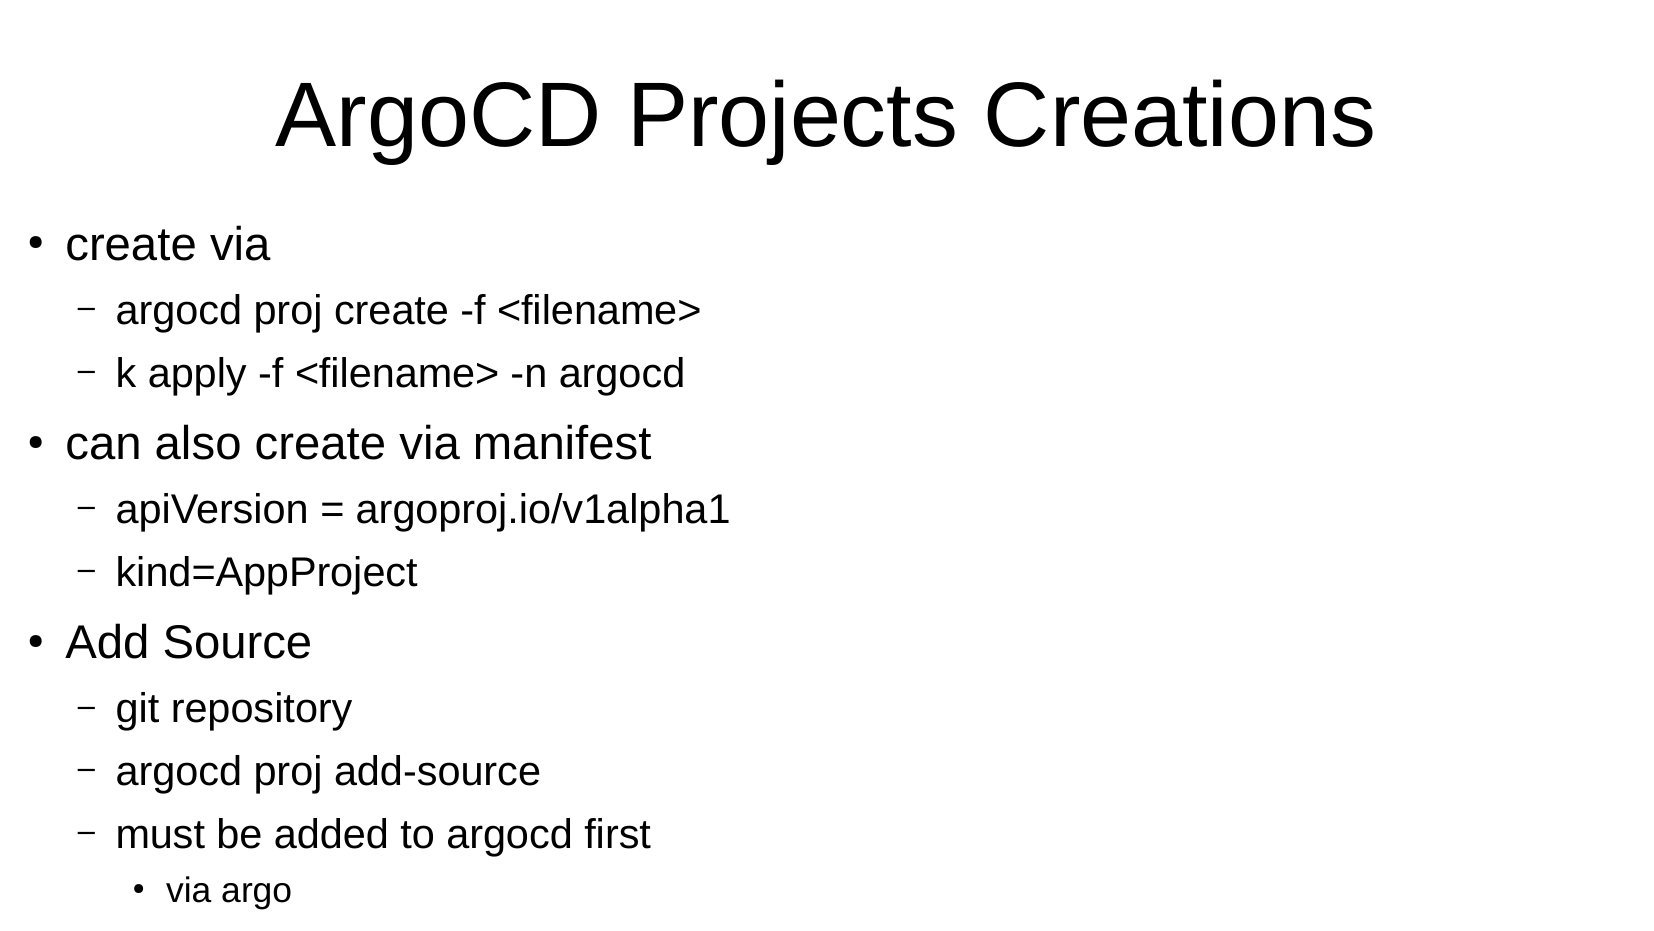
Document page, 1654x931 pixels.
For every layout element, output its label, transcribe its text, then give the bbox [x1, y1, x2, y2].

title ArgoCD Projects Creations [82, 37, 1571, 193]
list create via argocd proj create -f <filename> k apply -f <filename> -n argocd can also create via manifest apiVersion = argoproj.io/v1alpha1 kind=AppProject Add Source git repository argocd proj add-source must be added to argocd first via argo [15, 217, 1571, 916]
